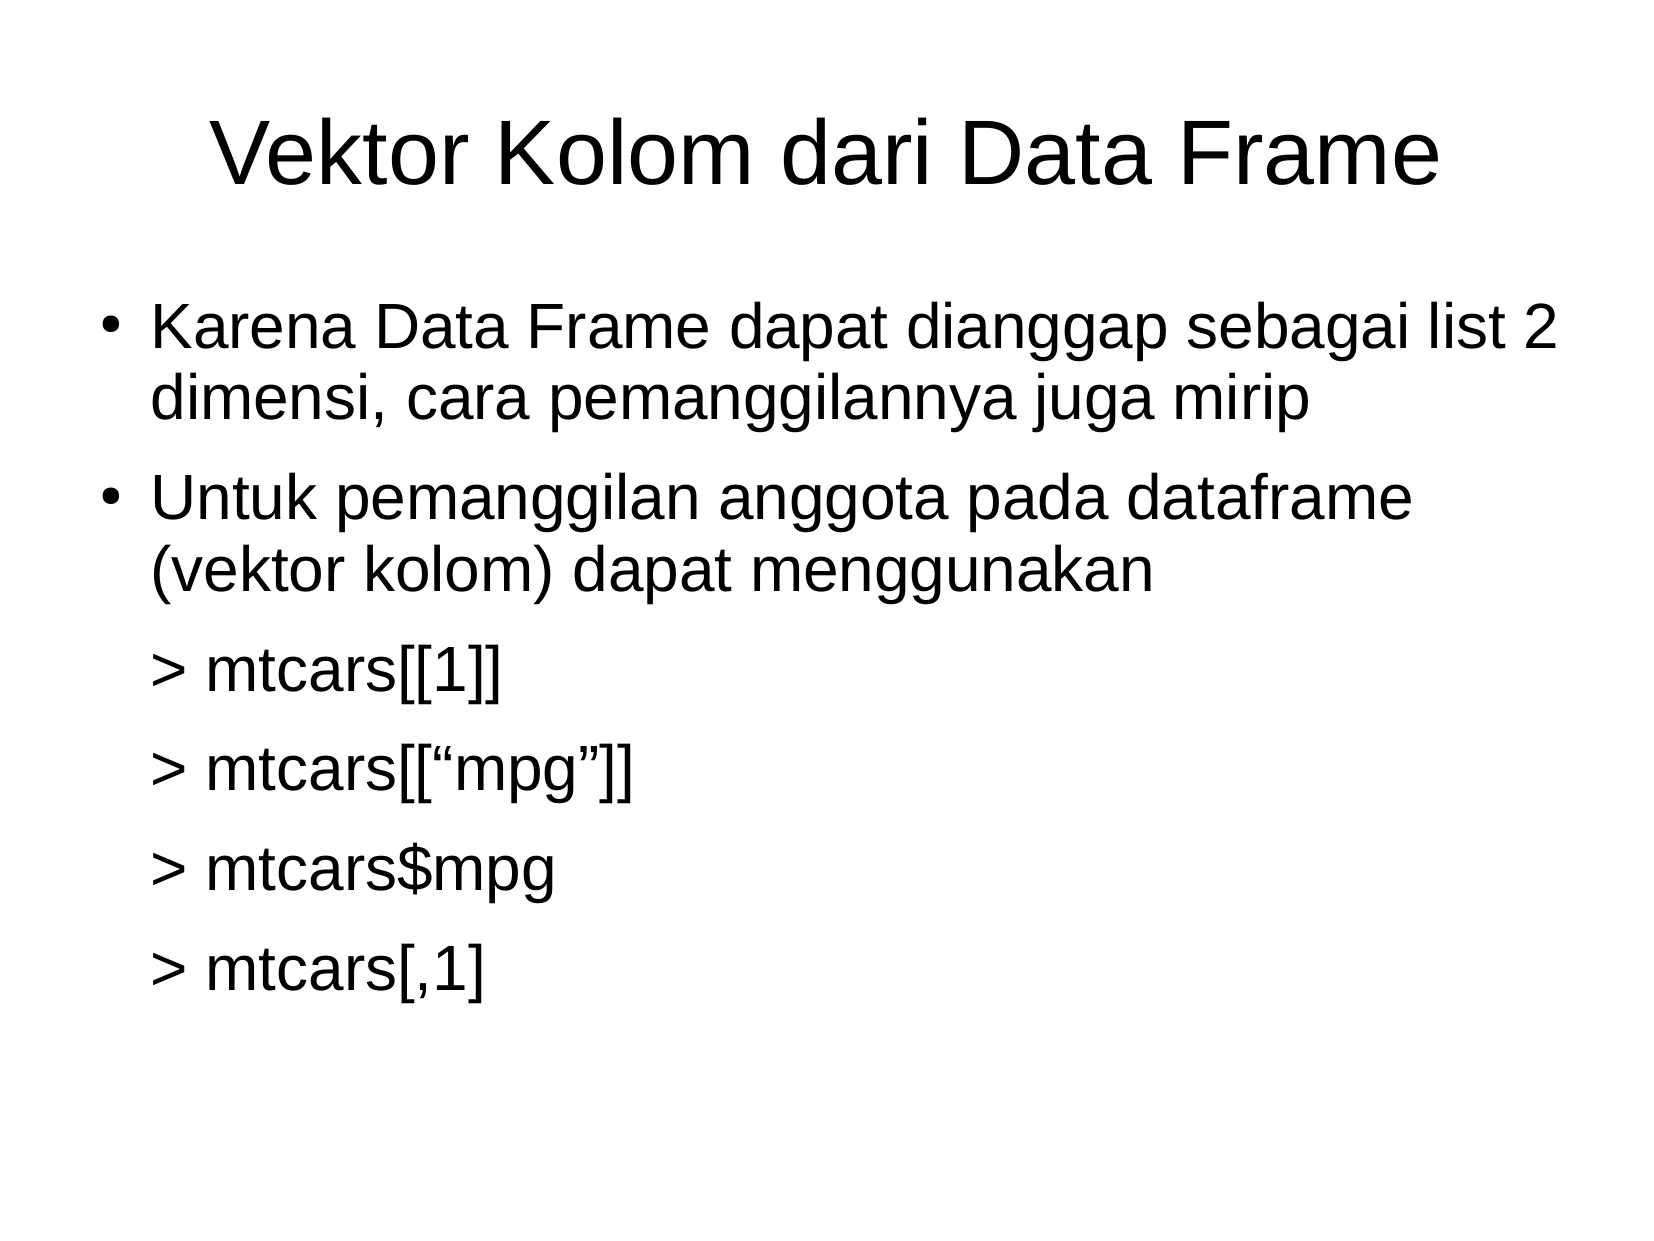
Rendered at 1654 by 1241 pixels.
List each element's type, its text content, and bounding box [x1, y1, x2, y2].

list Karena Data Frame dapat dianggap sebagai list 2 dimensi, cara pemanggilannya juga mirip Untuk pemanggilan anggota pada dataframe (vektor kolom) dapat menggunakan > mtcars[[1]] > mtcars[[“mpg”]] > mtcars$mpg > mtcars[,1] [82, 290, 1571, 1010]
title Vektor Kolom dari Data Frame [82, 49, 1571, 257]
